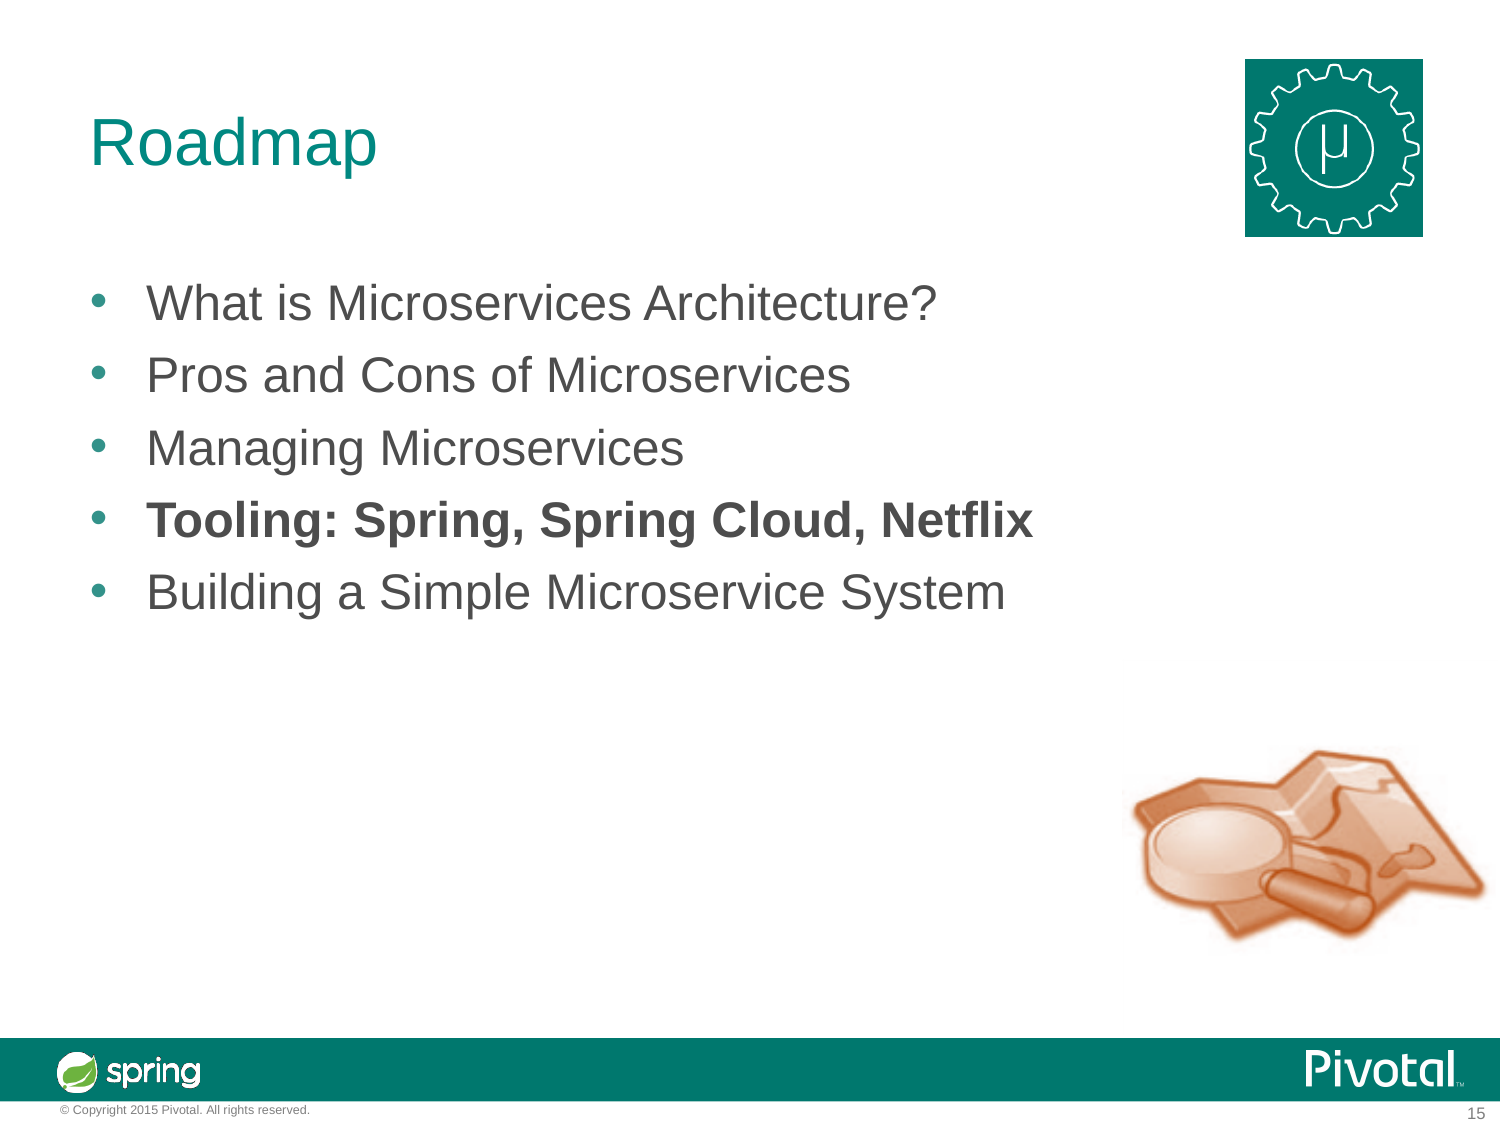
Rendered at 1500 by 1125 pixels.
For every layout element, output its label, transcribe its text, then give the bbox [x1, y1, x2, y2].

picture [32, 1041, 210, 1103]
title Roadmap [75, 45, 1426, 233]
picture [1306, 1050, 1464, 1087]
picture [1122, 659, 1498, 1035]
picture [1245, 59, 1423, 237]
list What is Microservices Architecture? Pros and Cons of Microservices Managing Microservices Tooling: Spring, Spring Cloud, Netflix Building a Simple Microservice System [75, 262, 1426, 1005]
